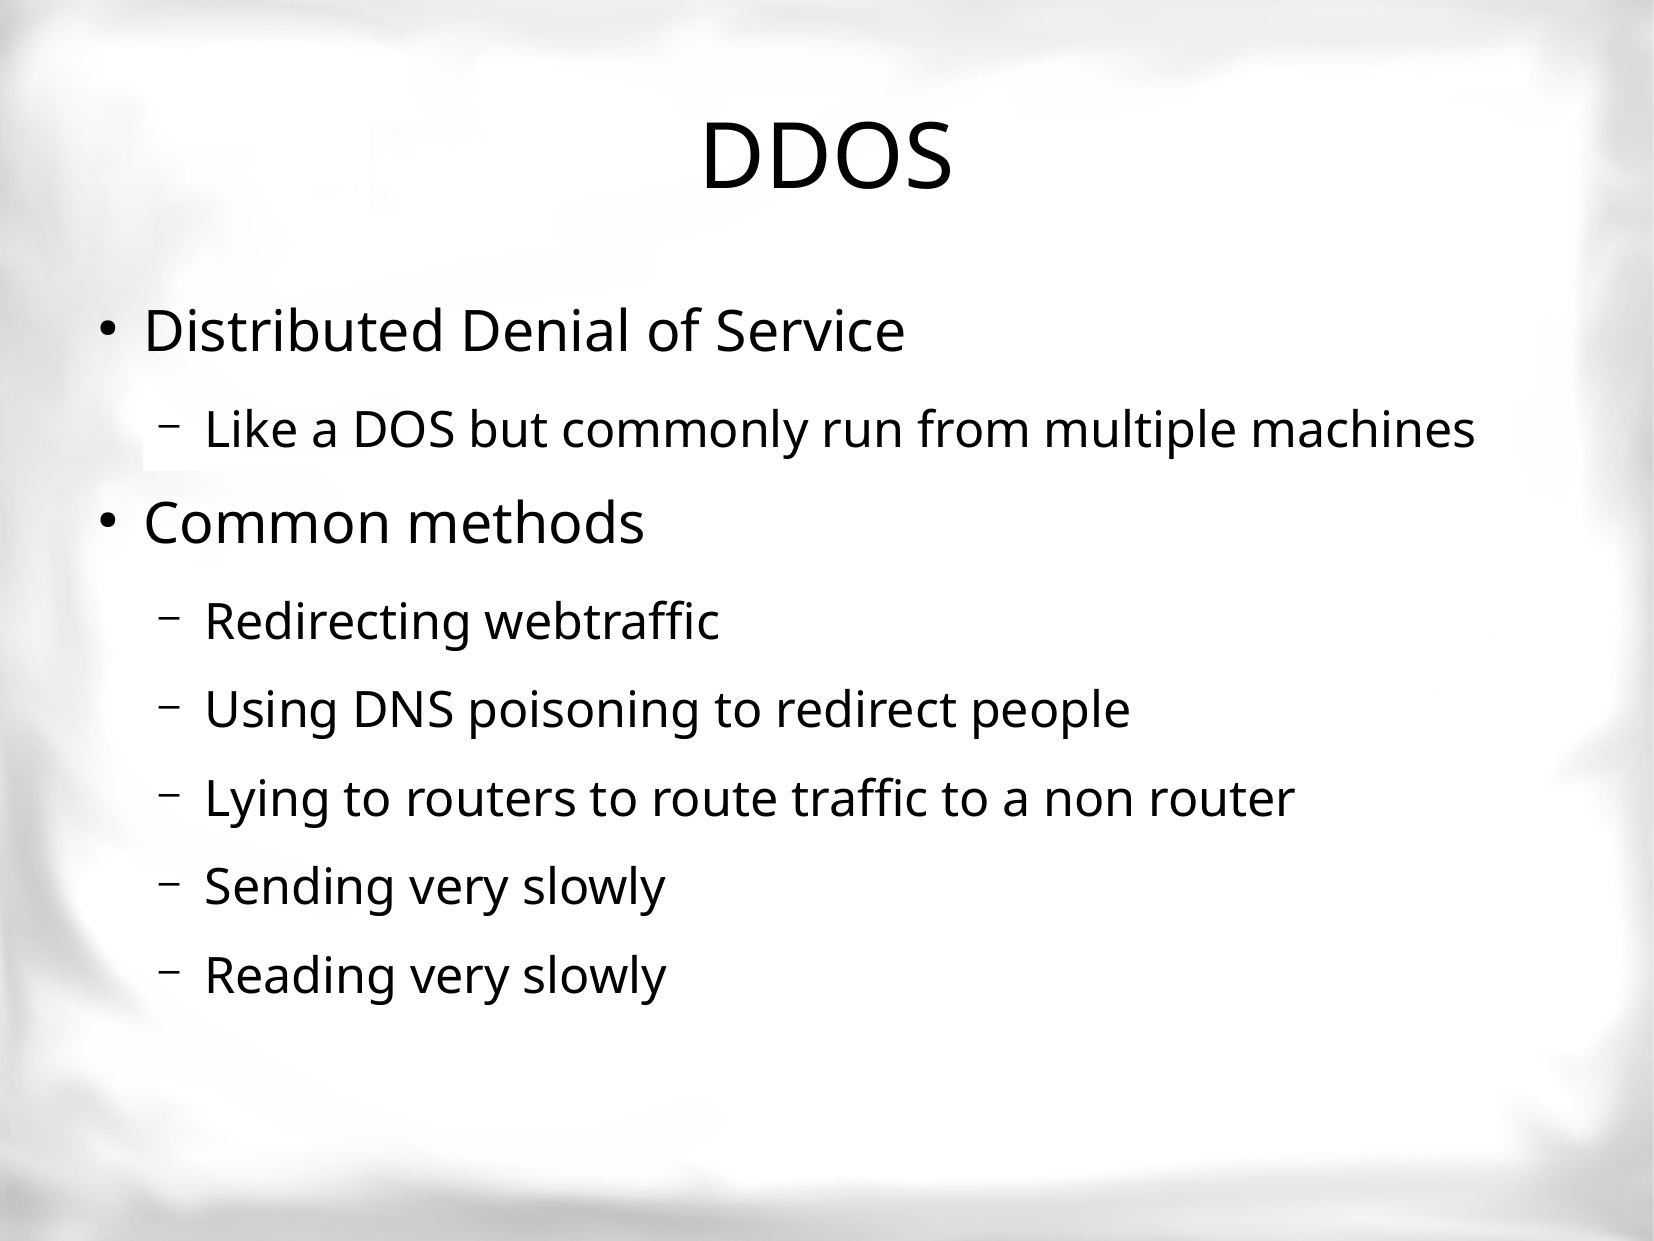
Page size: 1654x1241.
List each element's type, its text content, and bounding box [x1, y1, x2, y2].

list Distributed Denial of Service Like a DOS but commonly run from multiple machines Common methods Redirecting webtraffic Using DNS poisoning to redirect people Lying to routers to route traffic to a non router Sending very slowly Reading very slowly [82, 290, 1571, 1010]
picture [0, 0, 1654, 1241]
title DDOS [82, 49, 1571, 257]
